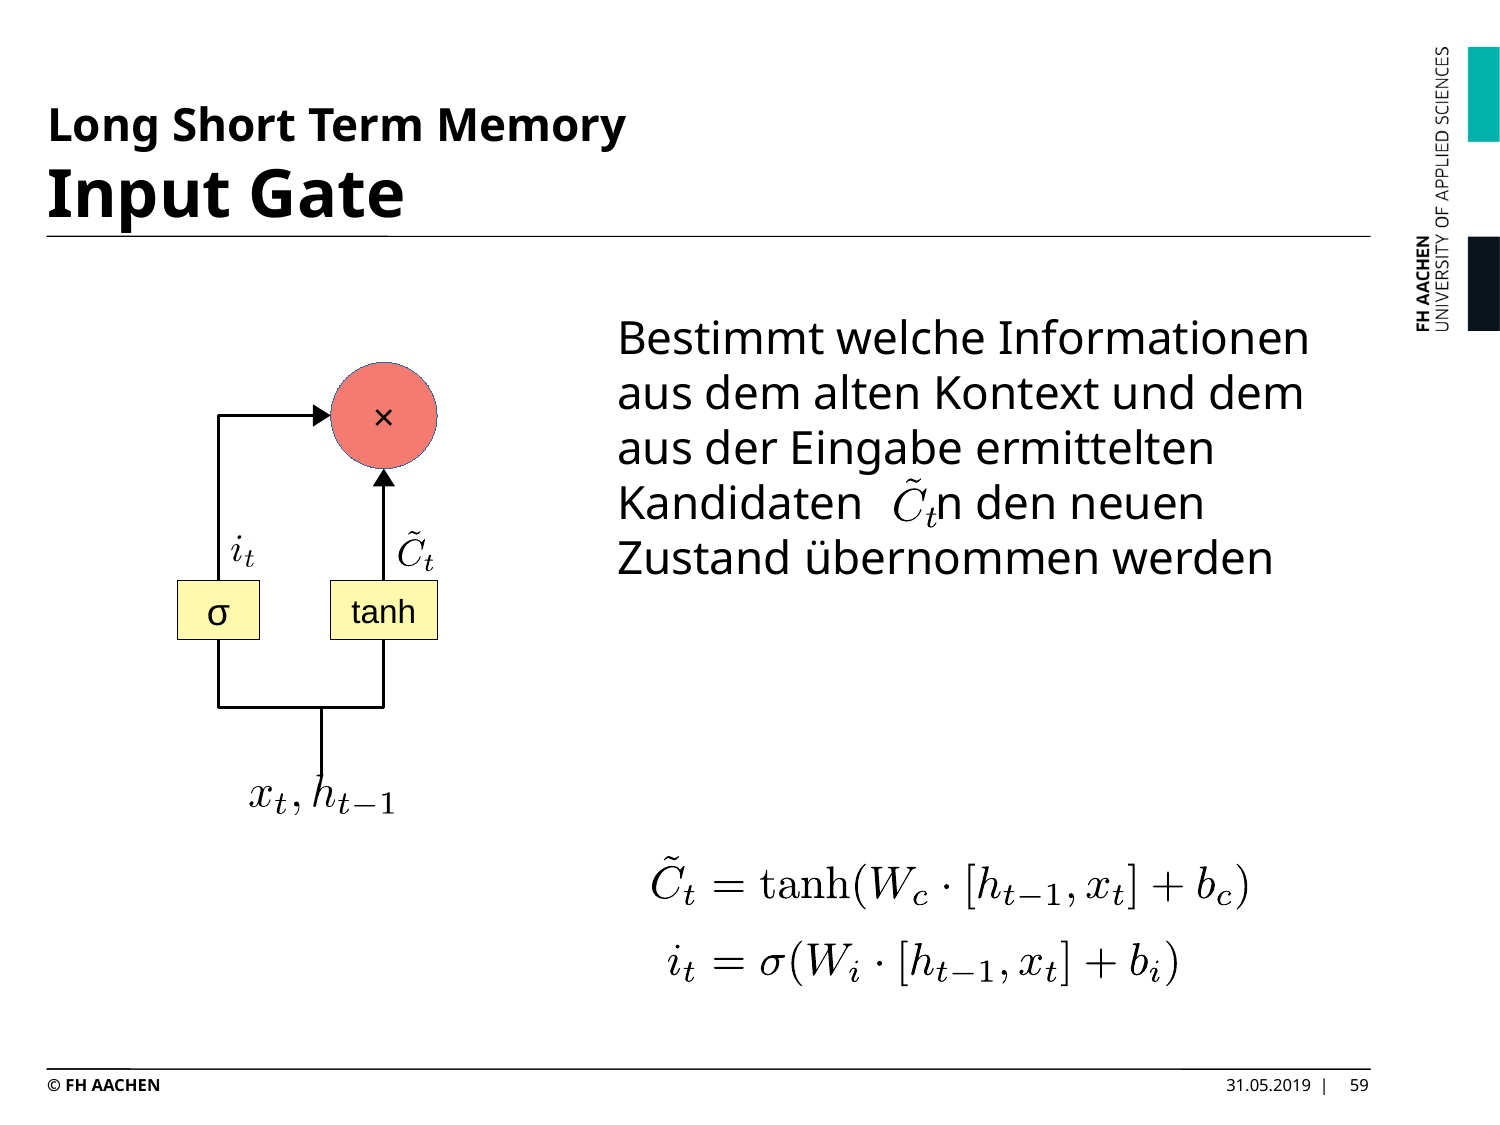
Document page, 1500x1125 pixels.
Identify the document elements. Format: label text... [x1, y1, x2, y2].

text_box [396, 531, 435, 572]
text_box σ [177, 580, 260, 640]
list Bestimmt welche Informationen aus dem alten Kontext und dem aus der Eingabe ermittelten Kandidaten in den neuen Zustand übernommen werden [561, 308, 1365, 715]
picture [231, 535, 254, 567]
text_box [649, 855, 1252, 910]
picture [1404, 47, 1500, 331]
picture [249, 774, 394, 815]
text_box [891, 478, 939, 528]
text_box × [330, 362, 438, 469]
text_box tanh [330, 580, 438, 640]
title Long Short Term Memory Input Gate [47, 95, 1371, 231]
text_box [666, 940, 1182, 987]
